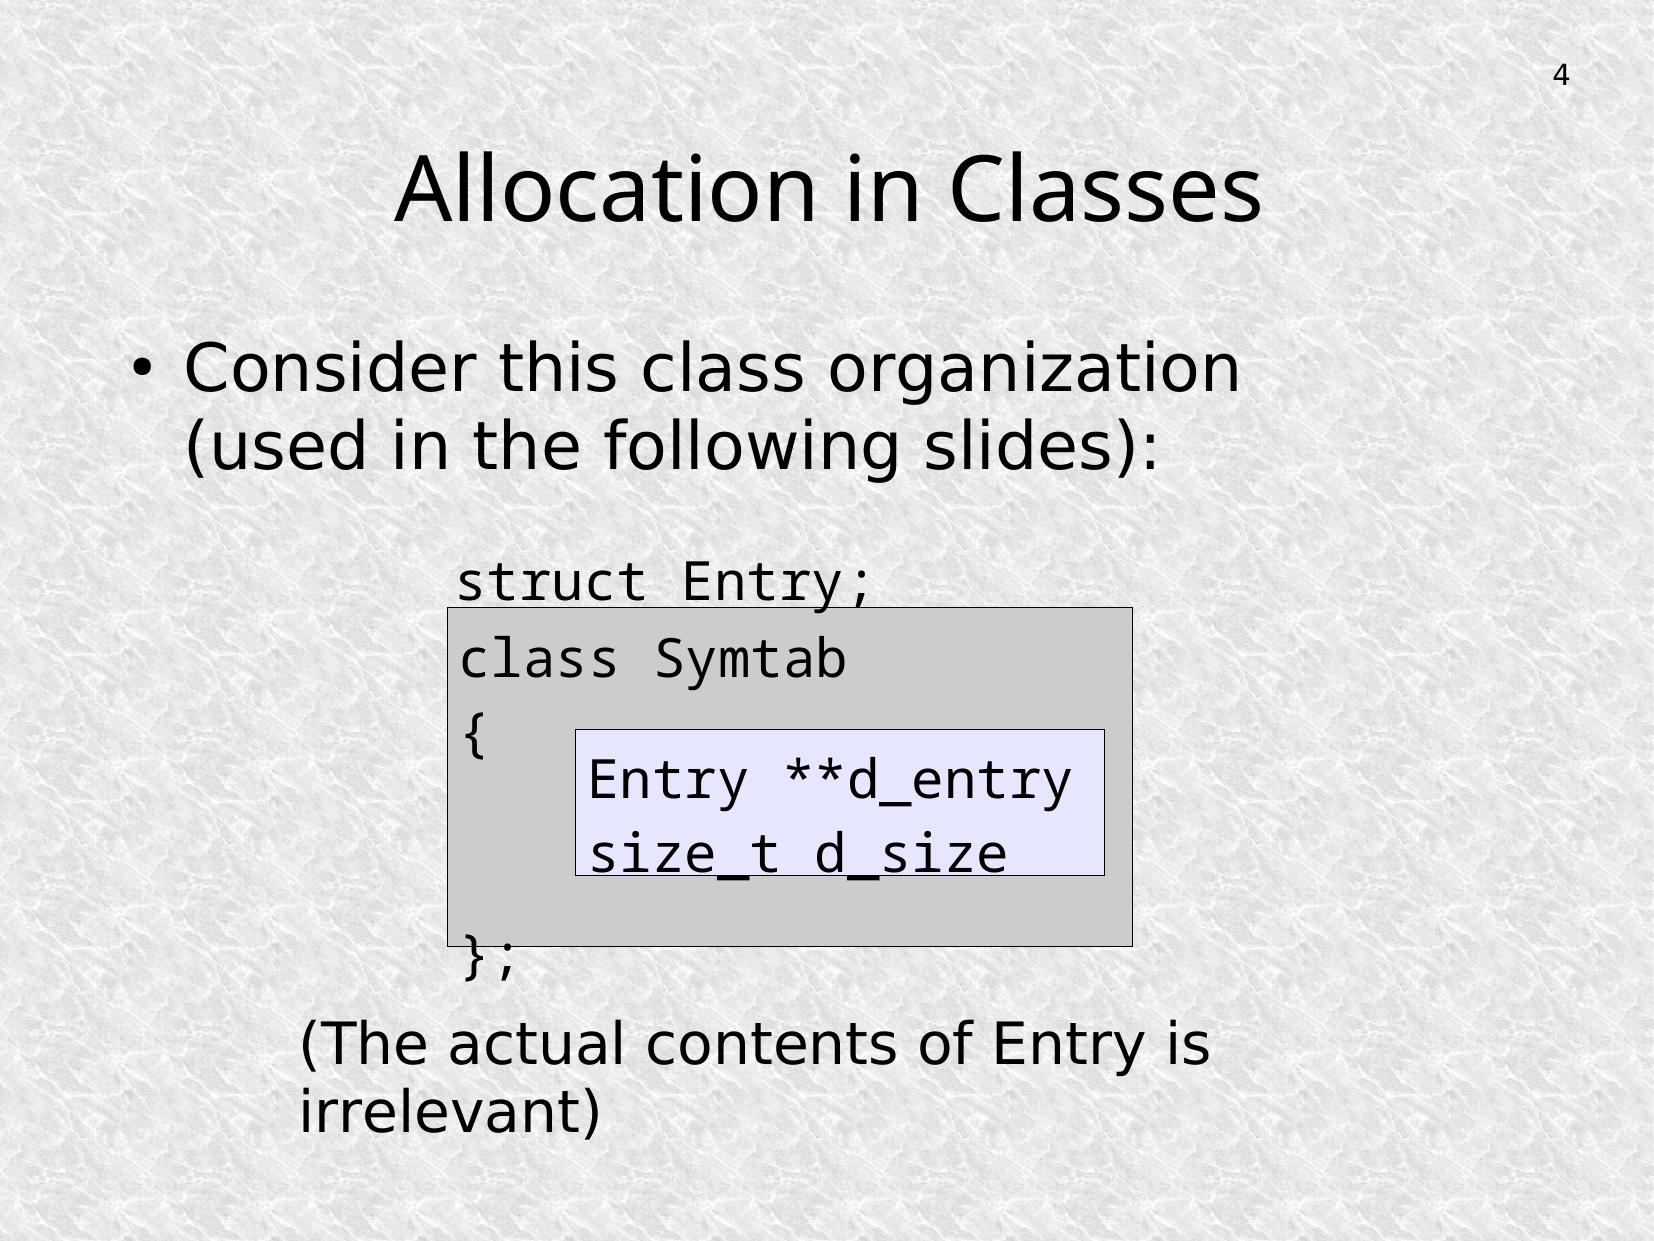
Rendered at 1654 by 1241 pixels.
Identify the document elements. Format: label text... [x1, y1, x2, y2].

list Consider this class organization (used in the following slides): (The actual contents of Entry is irrelevant) [112, 329, 1525, 1241]
text_box class Symtab { }; [458, 619, 950, 935]
text_box struct Entry; [454, 542, 946, 606]
title Allocation in Classes [123, 82, 1536, 290]
text_box [950, 729, 1105, 876]
picture [0, 0, 1654, 1241]
text_box Entry **d_entry size_t d_size [950, 740, 1098, 874]
